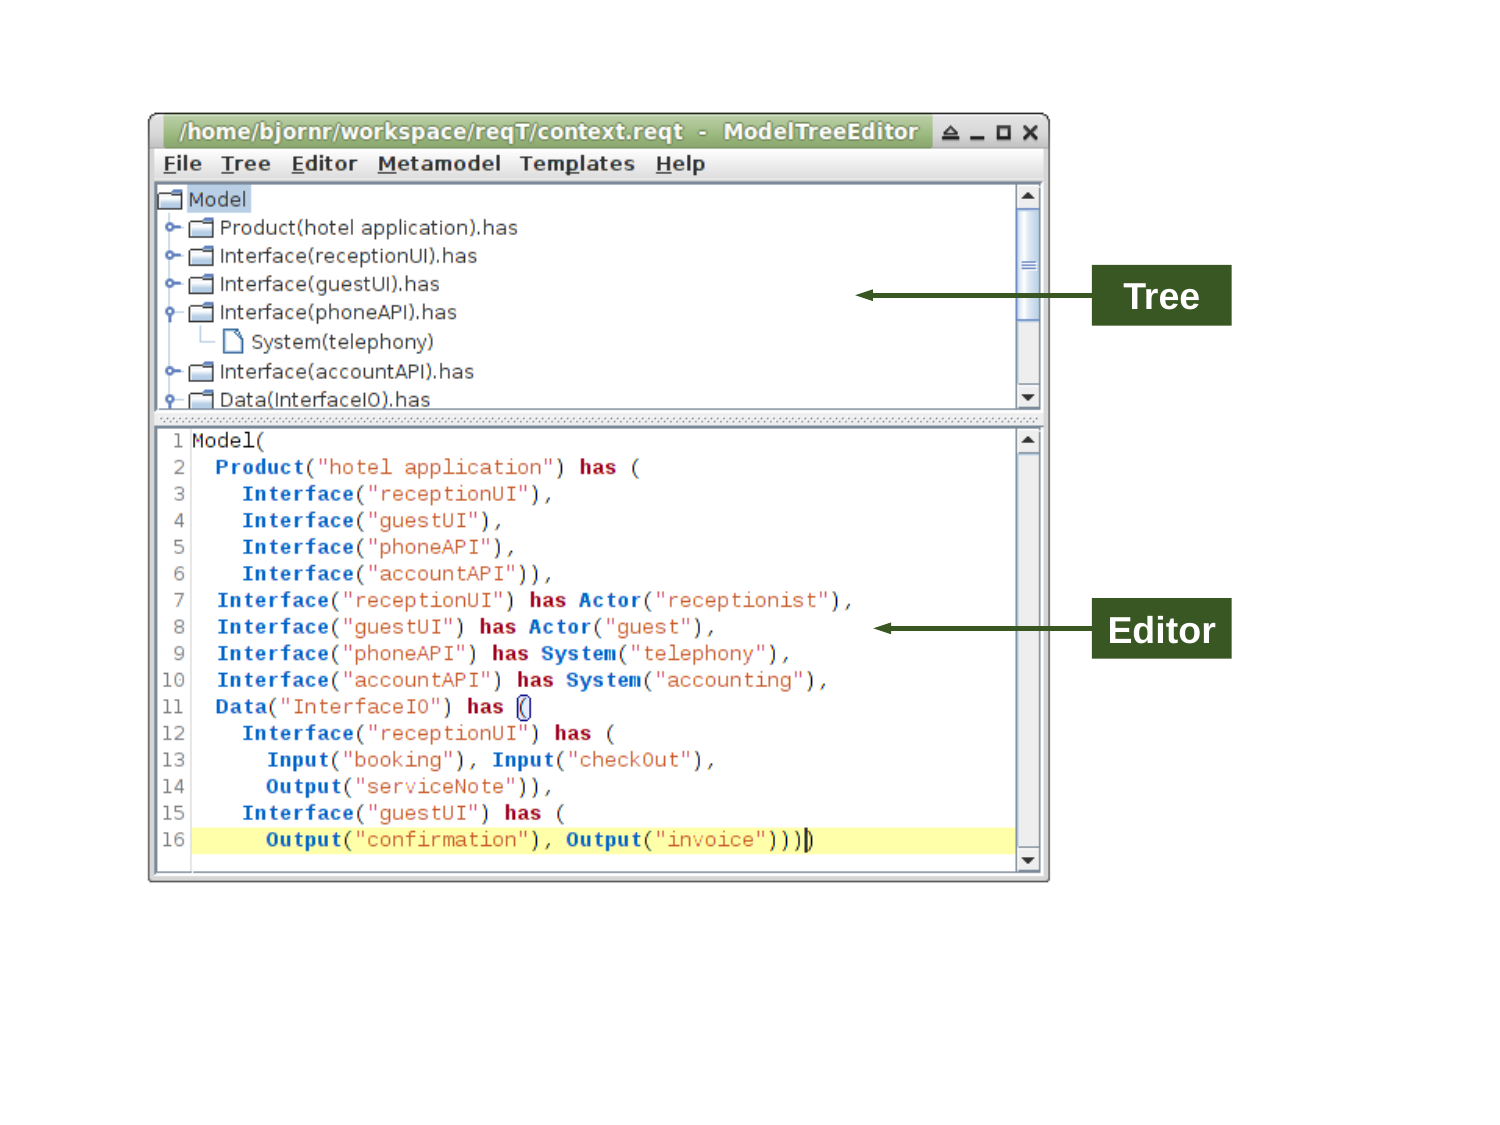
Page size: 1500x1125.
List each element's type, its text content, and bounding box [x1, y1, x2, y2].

text_box Tree [1091, 264, 1232, 326]
text_box Editor [1091, 598, 1232, 659]
picture [142, 102, 1058, 892]
